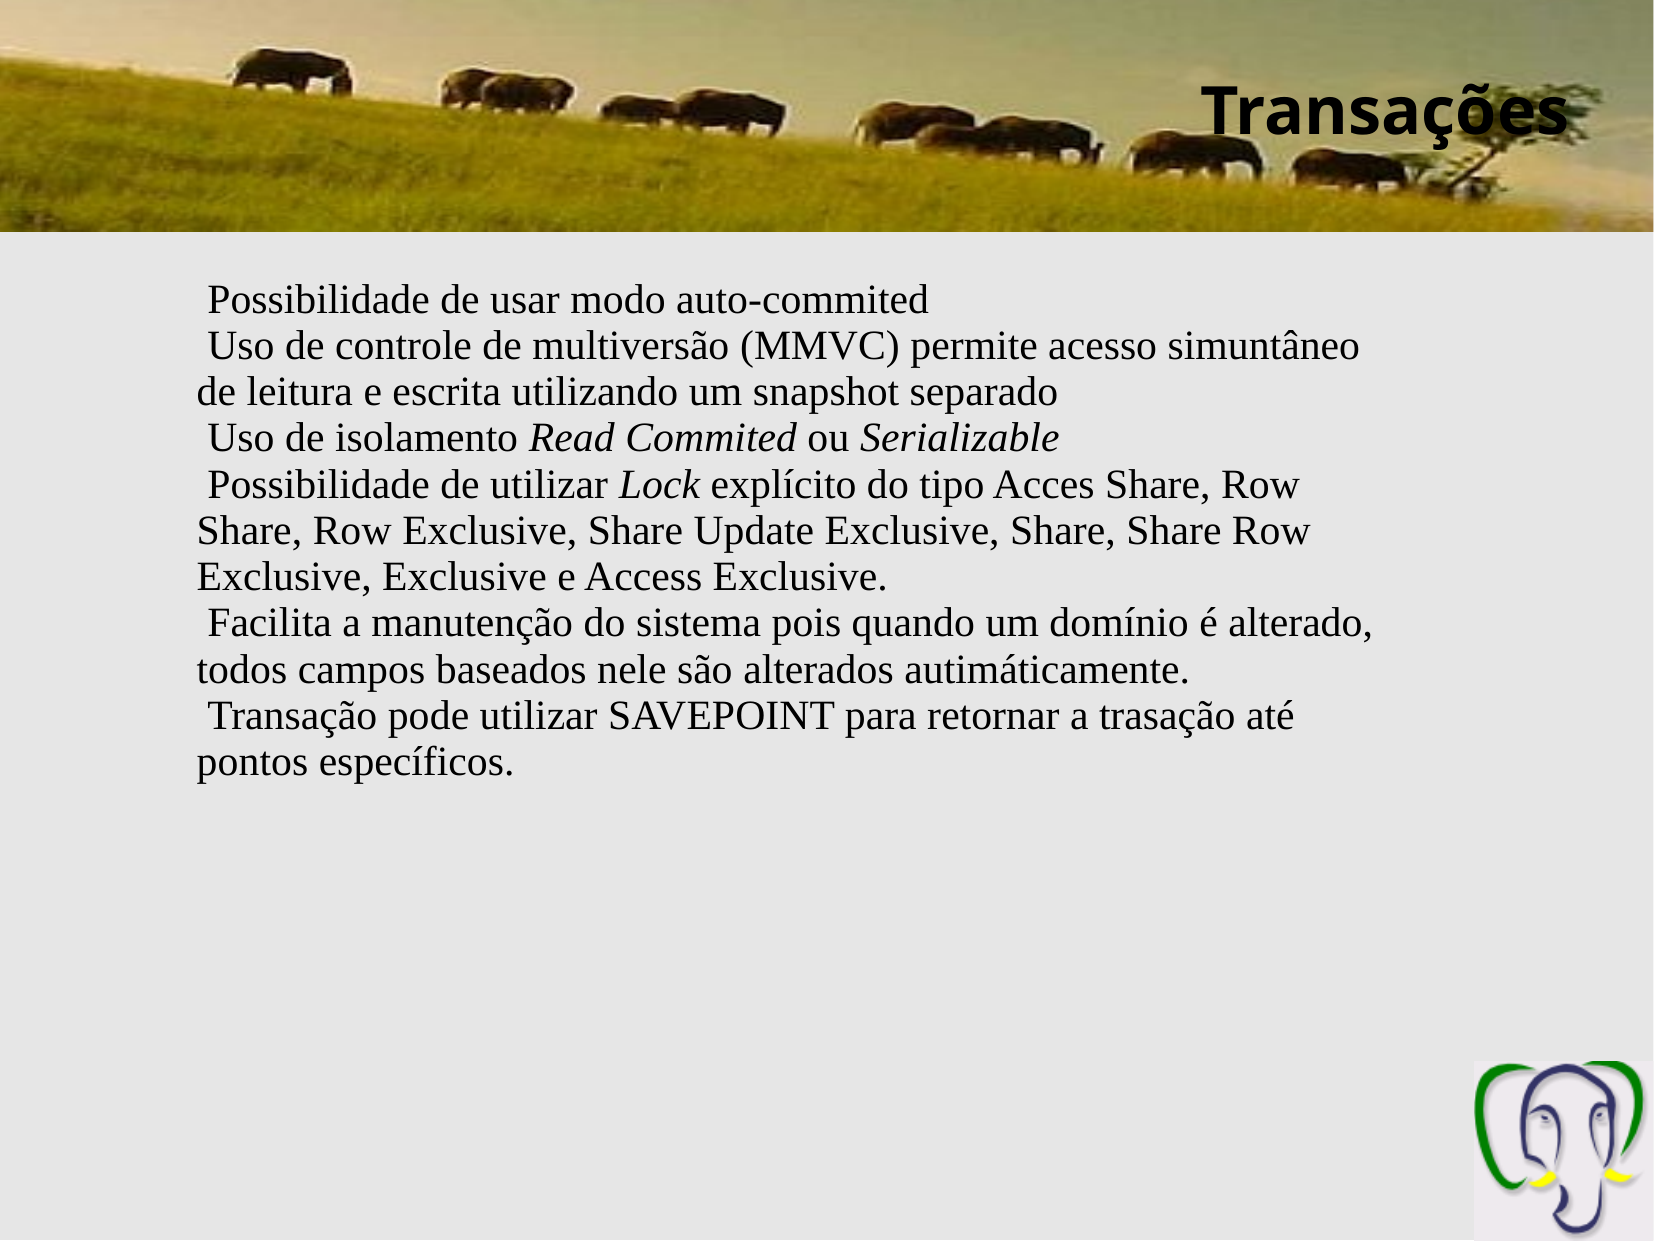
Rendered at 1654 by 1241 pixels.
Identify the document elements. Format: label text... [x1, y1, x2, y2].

text_box Possibilidade de usar modo auto-commited Uso de controle de multiversão (MMVC) permite acesso simuntâneo de leitura e escrita utilizando um snapshot separado Uso de isolamento Read Commited ou Serializable Possibilidade de utilizar Lock explícito do tipo Acces Share, Row Share, Row Exclusive, Share Update Exclusive, Share, Share Row Exclusive, Exclusive e Access Exclusive. Facilita a manutenção do sistema pois quando um domínio é alterado, todos campos baseados nele são alterados autimáticamente. Transação pode utilizar SAVEPOINT para retornar a trasação até pontos específicos. [181, 268, 1423, 1052]
text_box Transações [523, 55, 1585, 167]
picture [1474, 1061, 1654, 1241]
picture [0, 0, 1654, 232]
